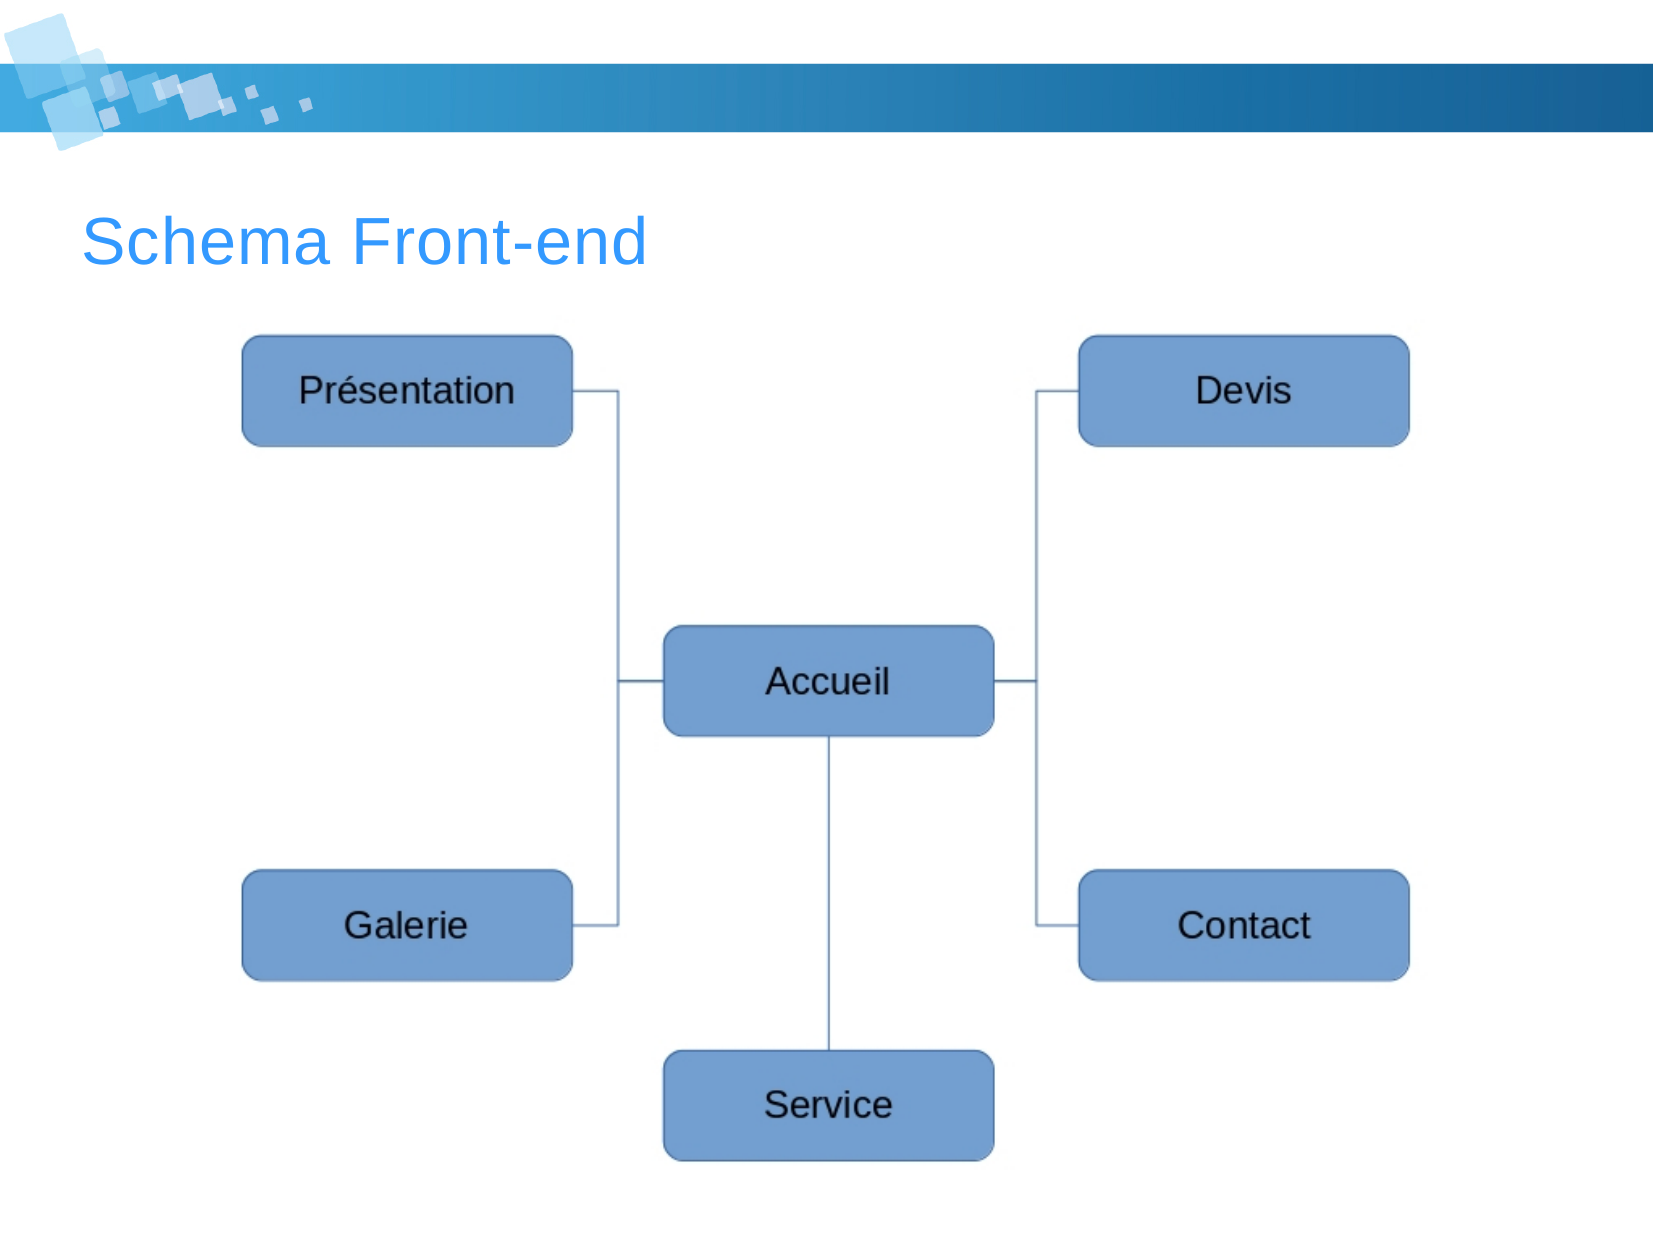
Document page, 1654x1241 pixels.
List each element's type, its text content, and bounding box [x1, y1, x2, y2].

title Schema Front-end [81, 131, 1570, 339]
picture [0, 0, 1653, 1241]
